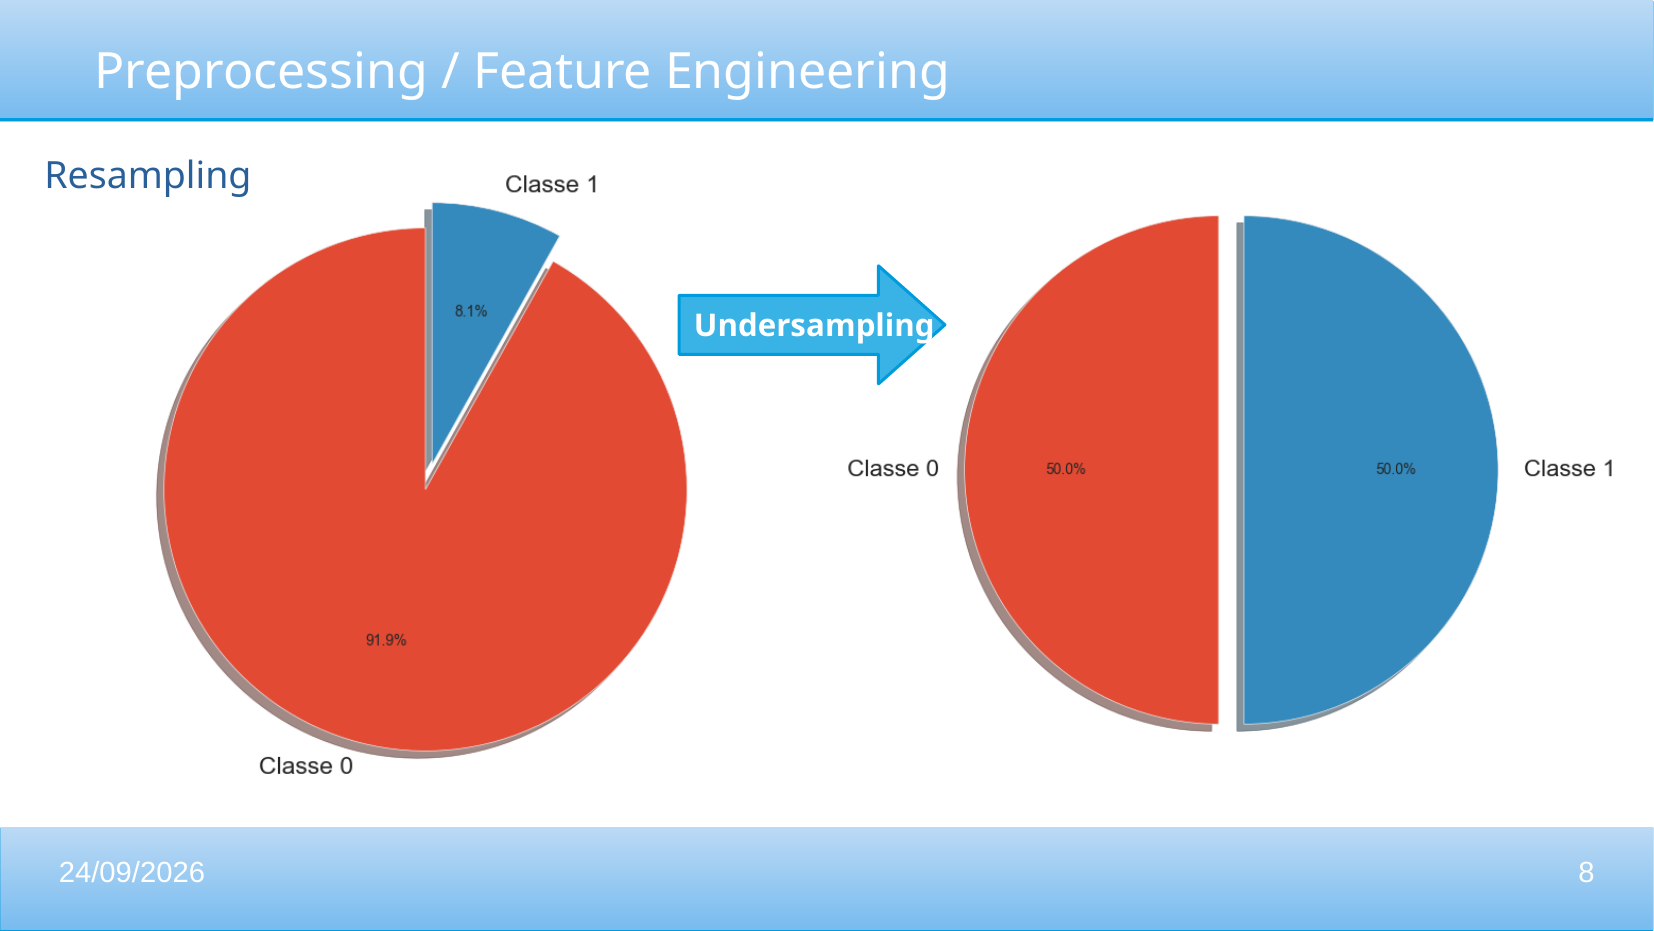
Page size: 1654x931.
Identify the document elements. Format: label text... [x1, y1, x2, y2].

text_box Resampling [29, 141, 473, 207]
text_box [878, 265, 912, 295]
picture [837, 142, 1625, 798]
text_box Undersampling [679, 295, 1019, 384]
title Preprocessing / Feature Engineering [59, 29, 1595, 108]
picture [88, 152, 763, 827]
